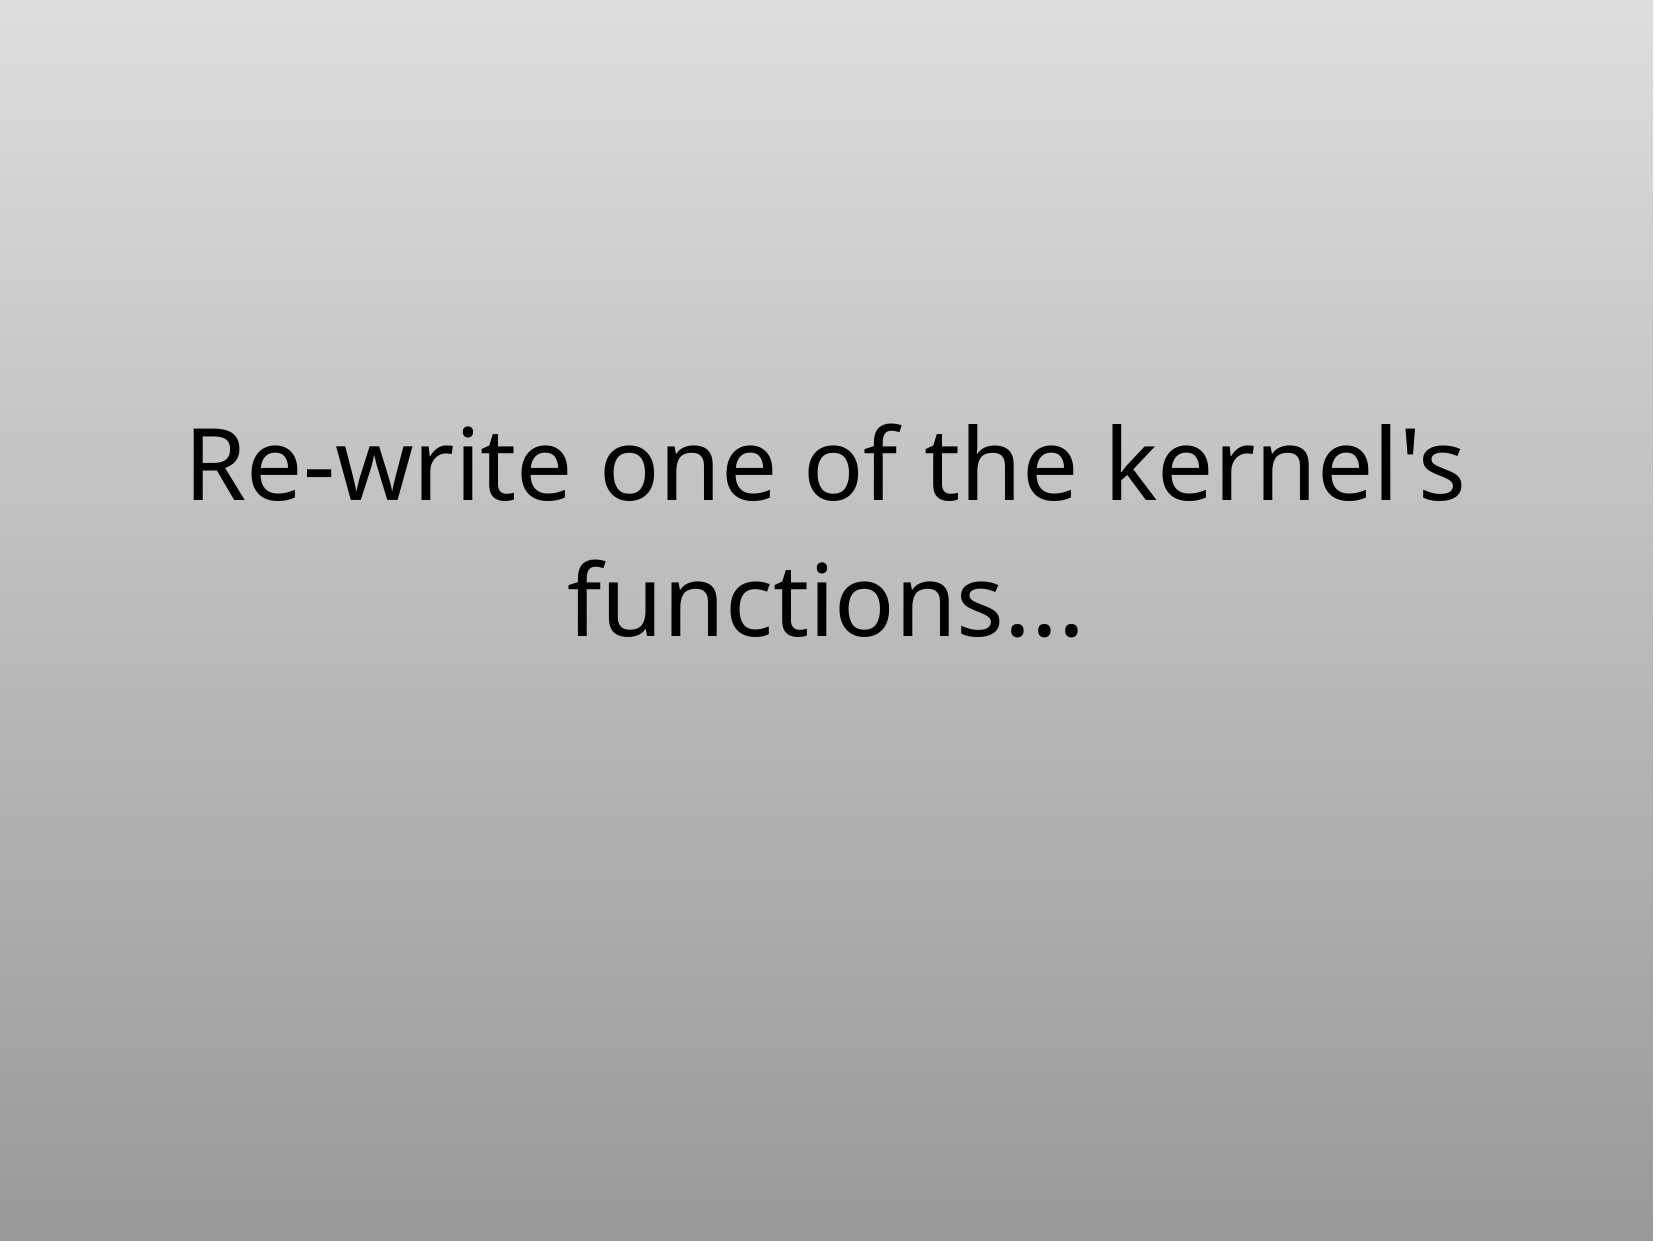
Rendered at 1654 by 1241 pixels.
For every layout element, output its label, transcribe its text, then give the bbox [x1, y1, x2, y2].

subtitle Re-write one of the kernel's functions... [82, 49, 1571, 1010]
